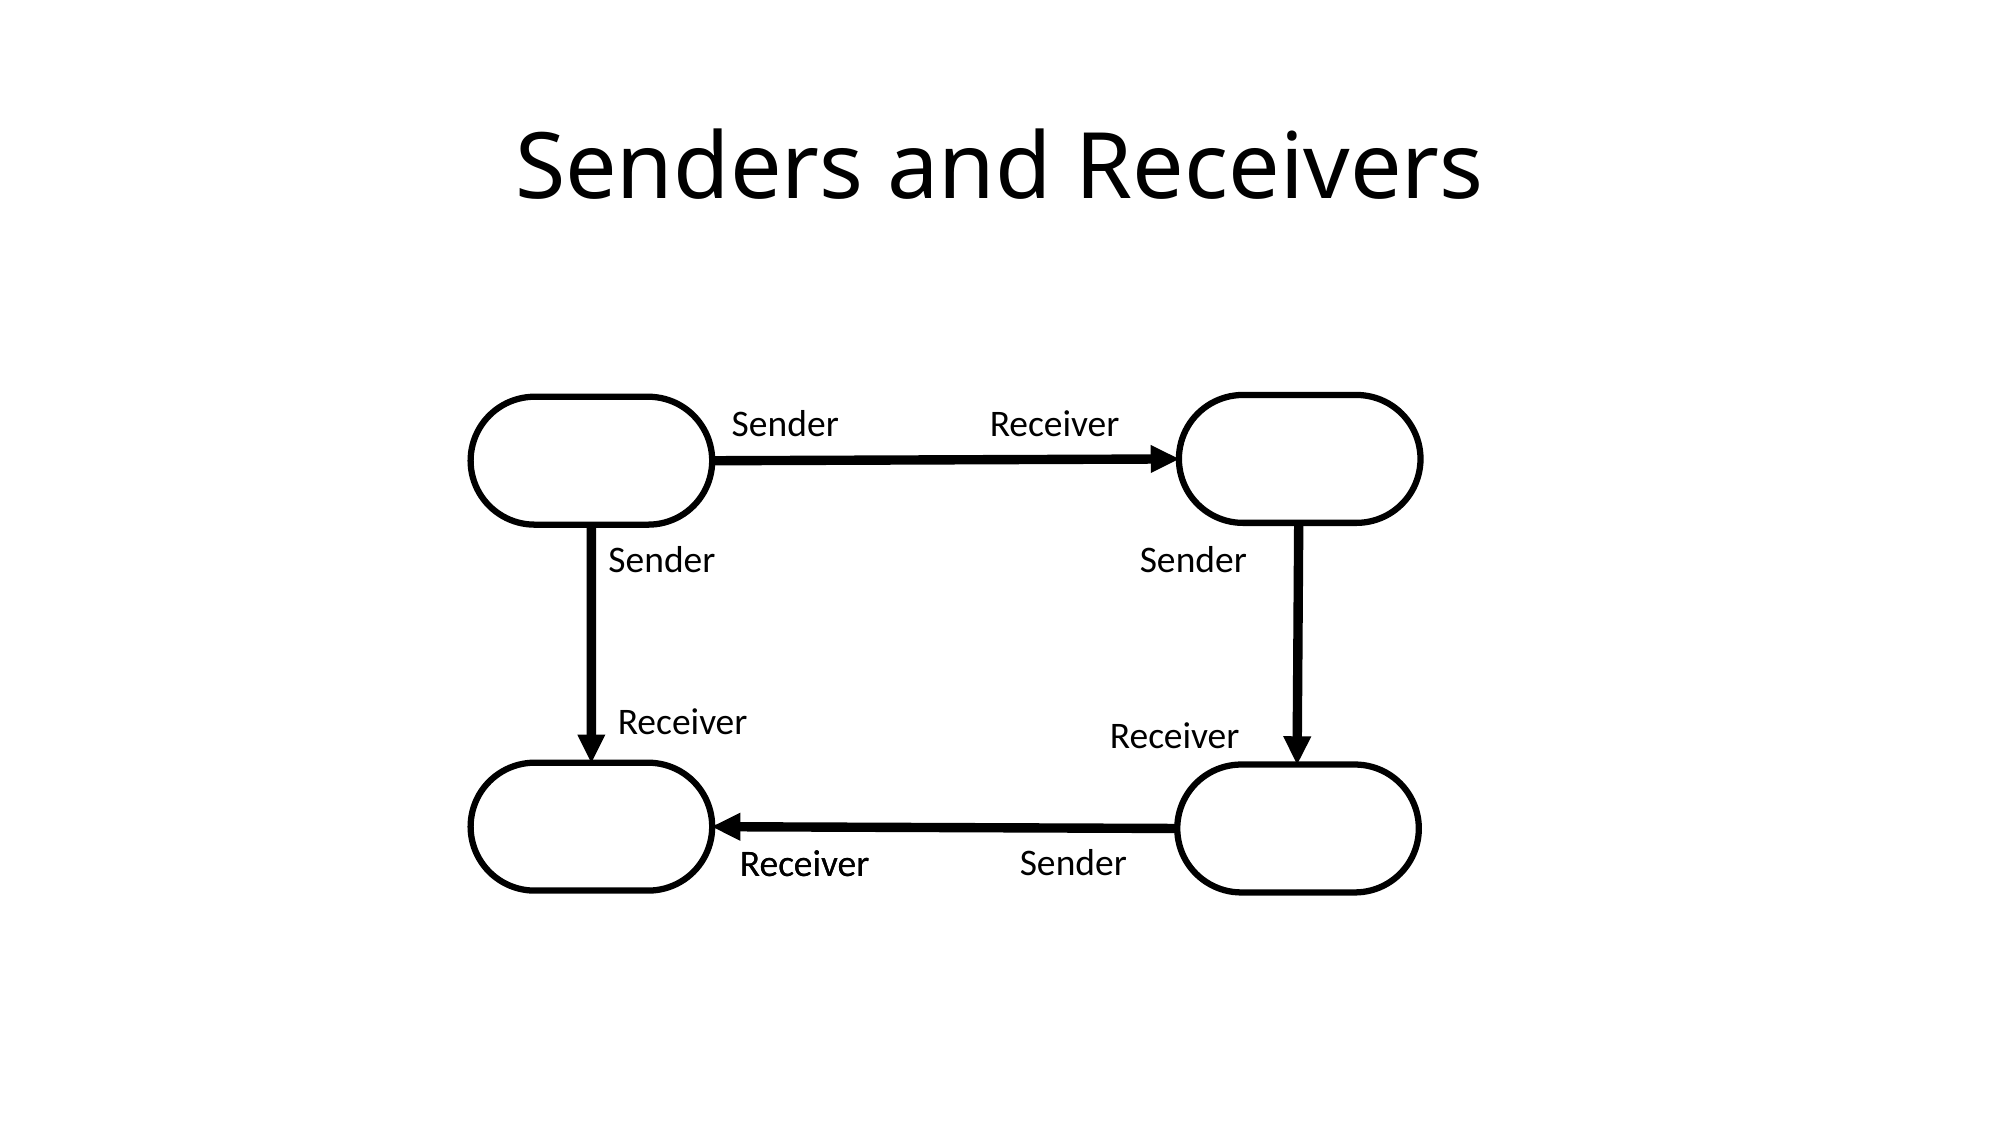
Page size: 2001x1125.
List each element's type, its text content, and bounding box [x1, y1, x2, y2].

title Senders and Receivers [137, 59, 1863, 278]
text_box Receiver [725, 831, 930, 892]
text_box Receiver [975, 391, 1181, 452]
text_box Receiver [1094, 703, 1295, 764]
text_box Sender [593, 528, 762, 633]
text_box Receiver [603, 689, 808, 750]
text_box Sender [1125, 528, 1294, 633]
text_box Sender [716, 391, 886, 452]
text_box Sender [1005, 830, 1173, 935]
